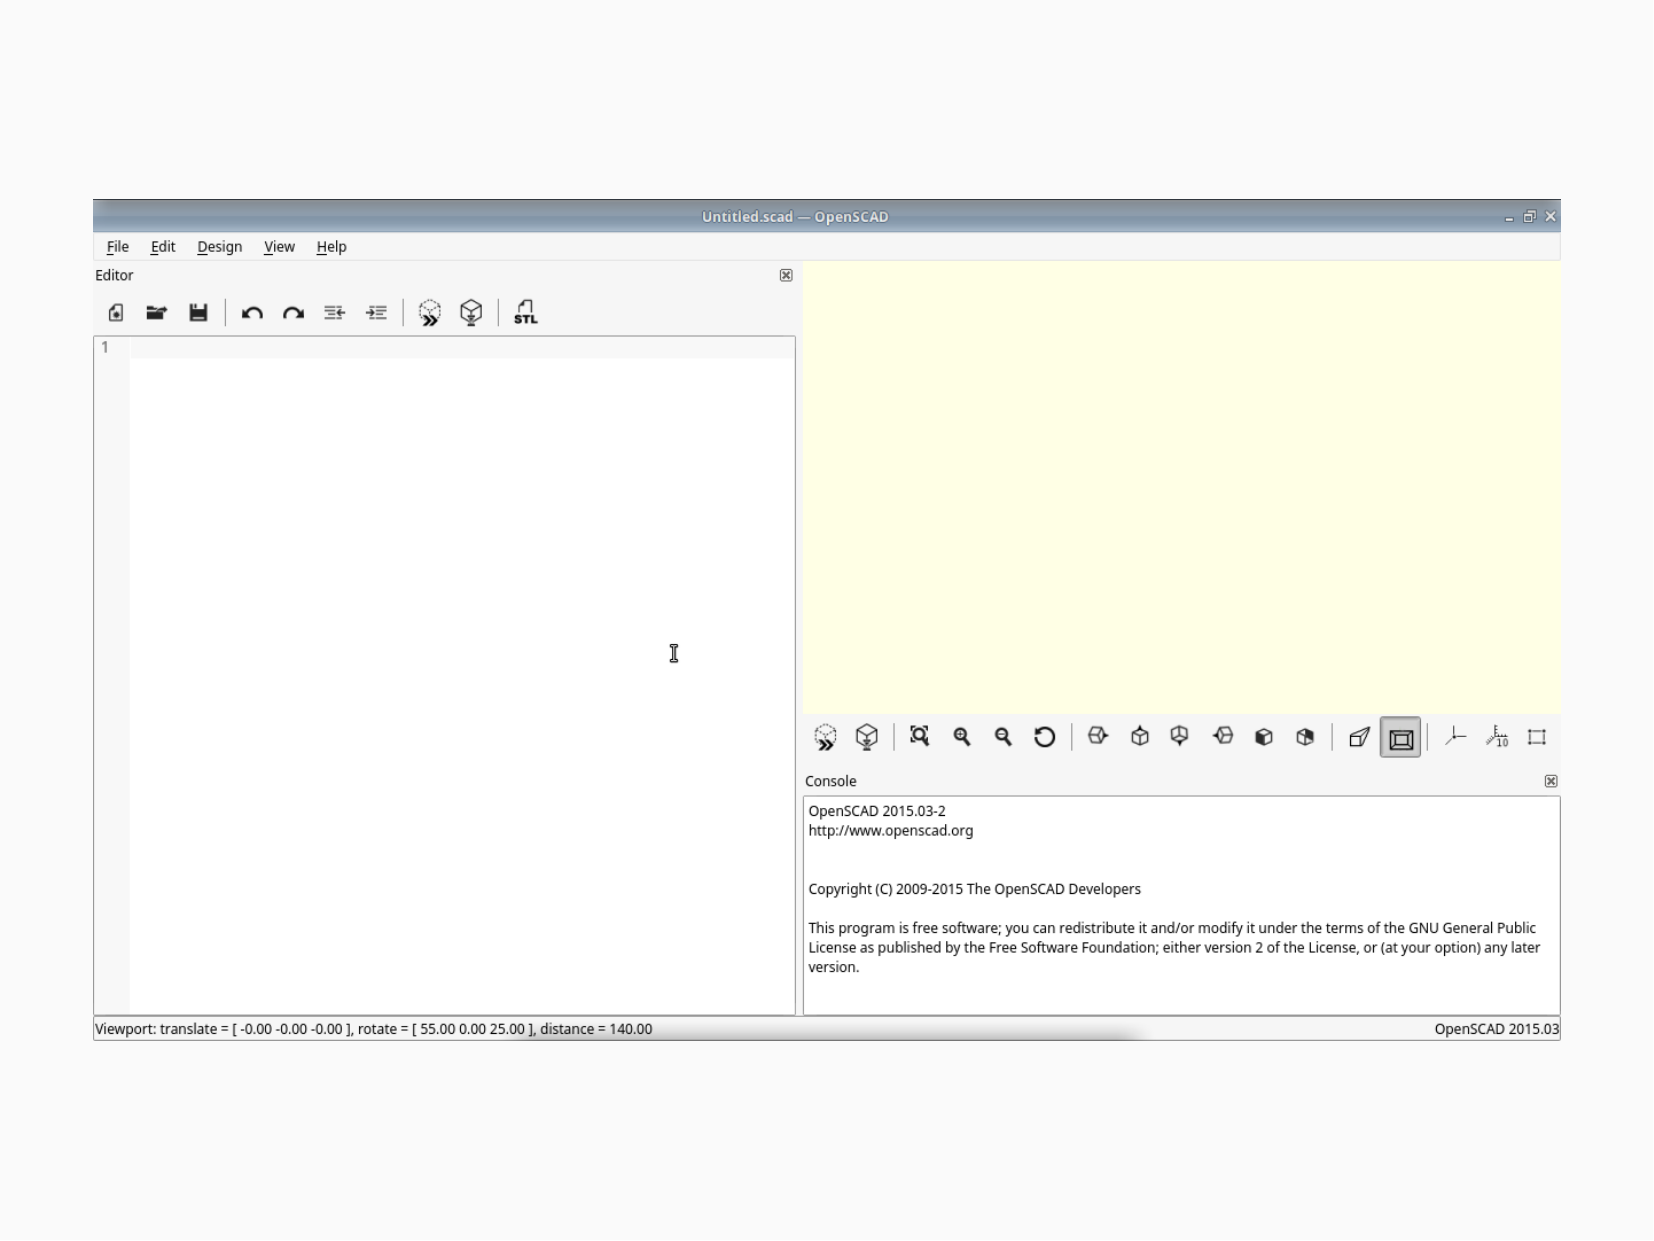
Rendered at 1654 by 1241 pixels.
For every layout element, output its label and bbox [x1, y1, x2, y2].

picture [93, 199, 1561, 1041]
